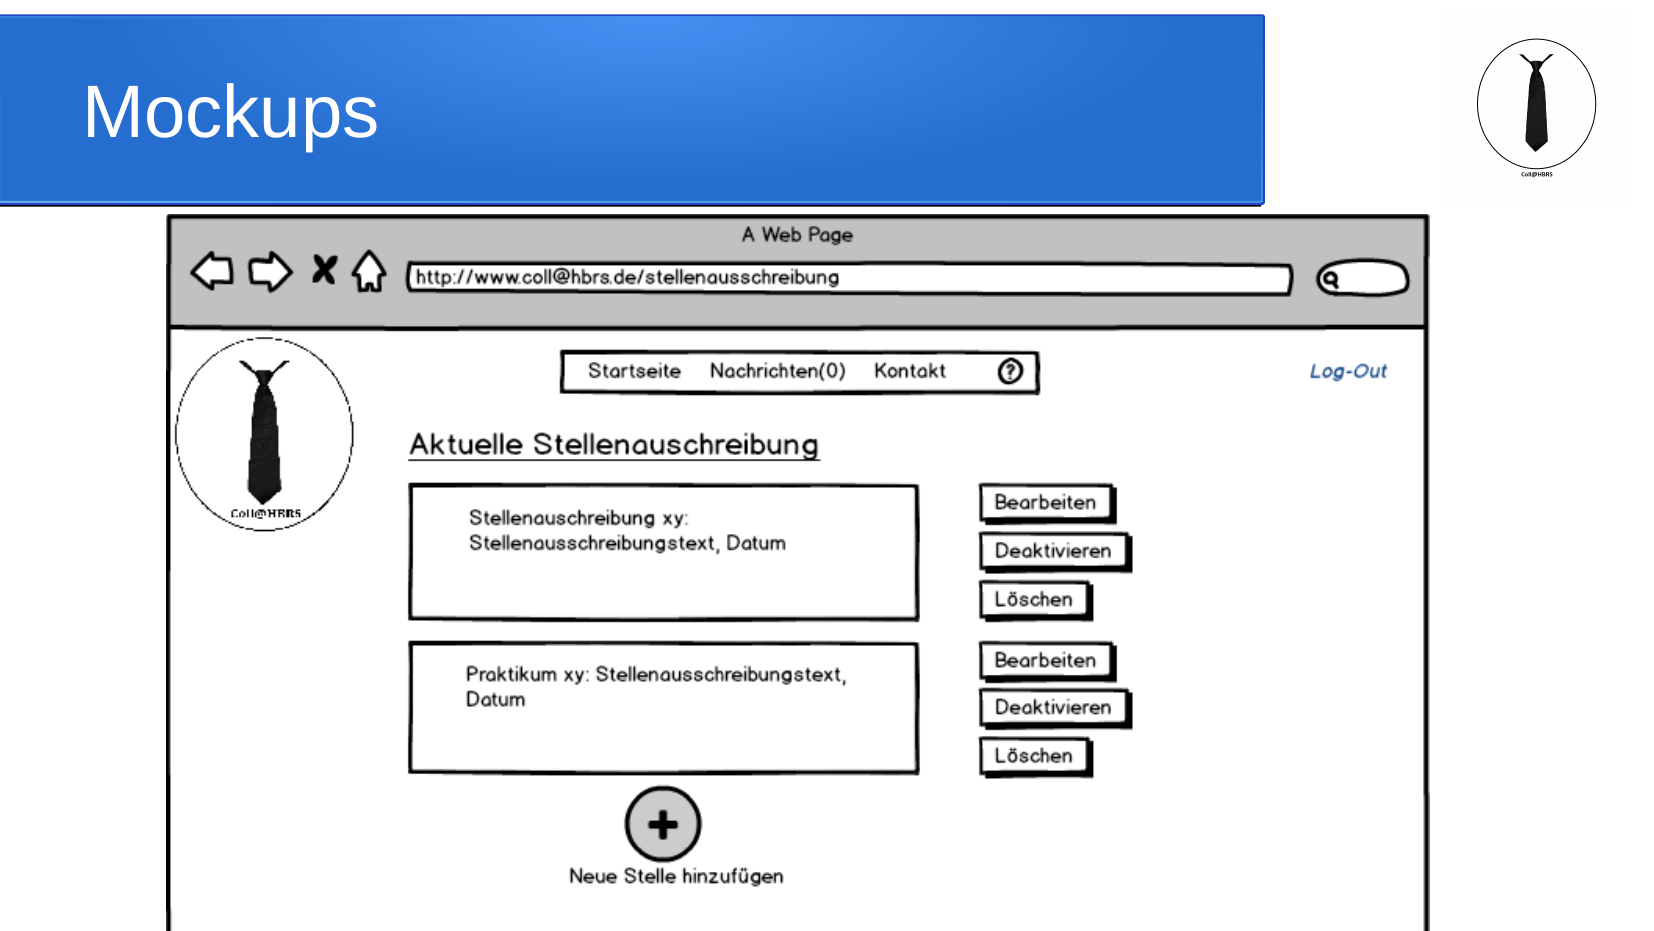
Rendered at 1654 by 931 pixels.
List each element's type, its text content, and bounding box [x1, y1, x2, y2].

picture [1439, 14, 1633, 207]
picture [166, 214, 1430, 931]
title Mockups [82, 35, 1235, 189]
